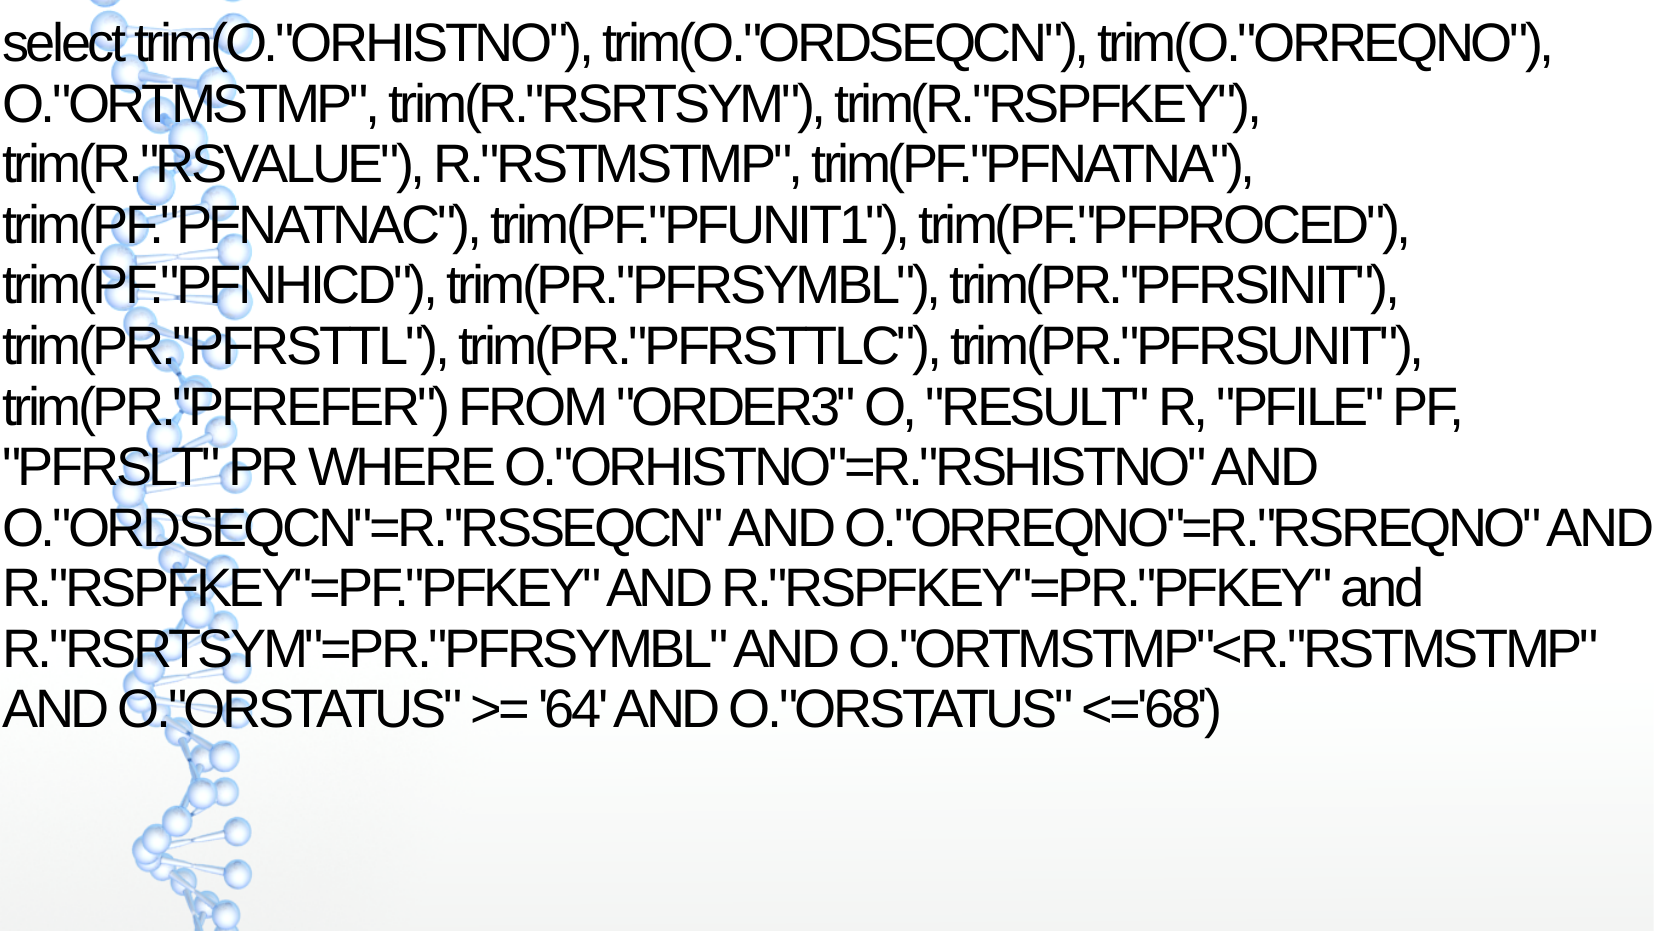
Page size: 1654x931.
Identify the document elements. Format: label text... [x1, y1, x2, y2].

picture [0, 0, 1654, 5]
picture [0, 747, 1654, 931]
text_box select trim(O."ORHISTNO"), trim(O."ORDSEQCN"), trim(O."ORREQNO"), O."ORTMSTMP", trim(R."RSRTSYM"), trim(R."RSPFKEY"), trim(R."RSVALUE"), R."RSTMSTMP", trim(PF."PFNATNA"), trim(PF."PFNATNAC"), trim(PF."PFUNIT1"), trim(PF."PFPROCED"), trim(PF."PFNHICD"), trim(PR."PFRSYMBL"), trim(PR."PFRSINIT"), trim(PR."PFRSTTL"), trim(PR."PFRSTTLC"), trim(PR."PFRSUNIT"), trim(PR."PFREFER") FROM "ORDER3" O, "RESULT" R, "PFILE" PF, "PFRSLT" PR WHERE O."ORHISTNO"=R."RSHISTNO" AND O."ORDSEQCN"=R."RSSEQCN" AND O."ORREQNO"=R."RSREQNO" AND R."RSPFKEY"=PF."PFKEY" AND R."RSPFKEY"=PR."PFKEY" and R."RSRTSYM"=PR."PFRSYMBL" AND O."ORTMSTMP"<R."RSTMSTMP" AND O."ORSTATUS" >= '64' AND O."ORSTATUS" <='68') [0, 5, 1654, 747]
